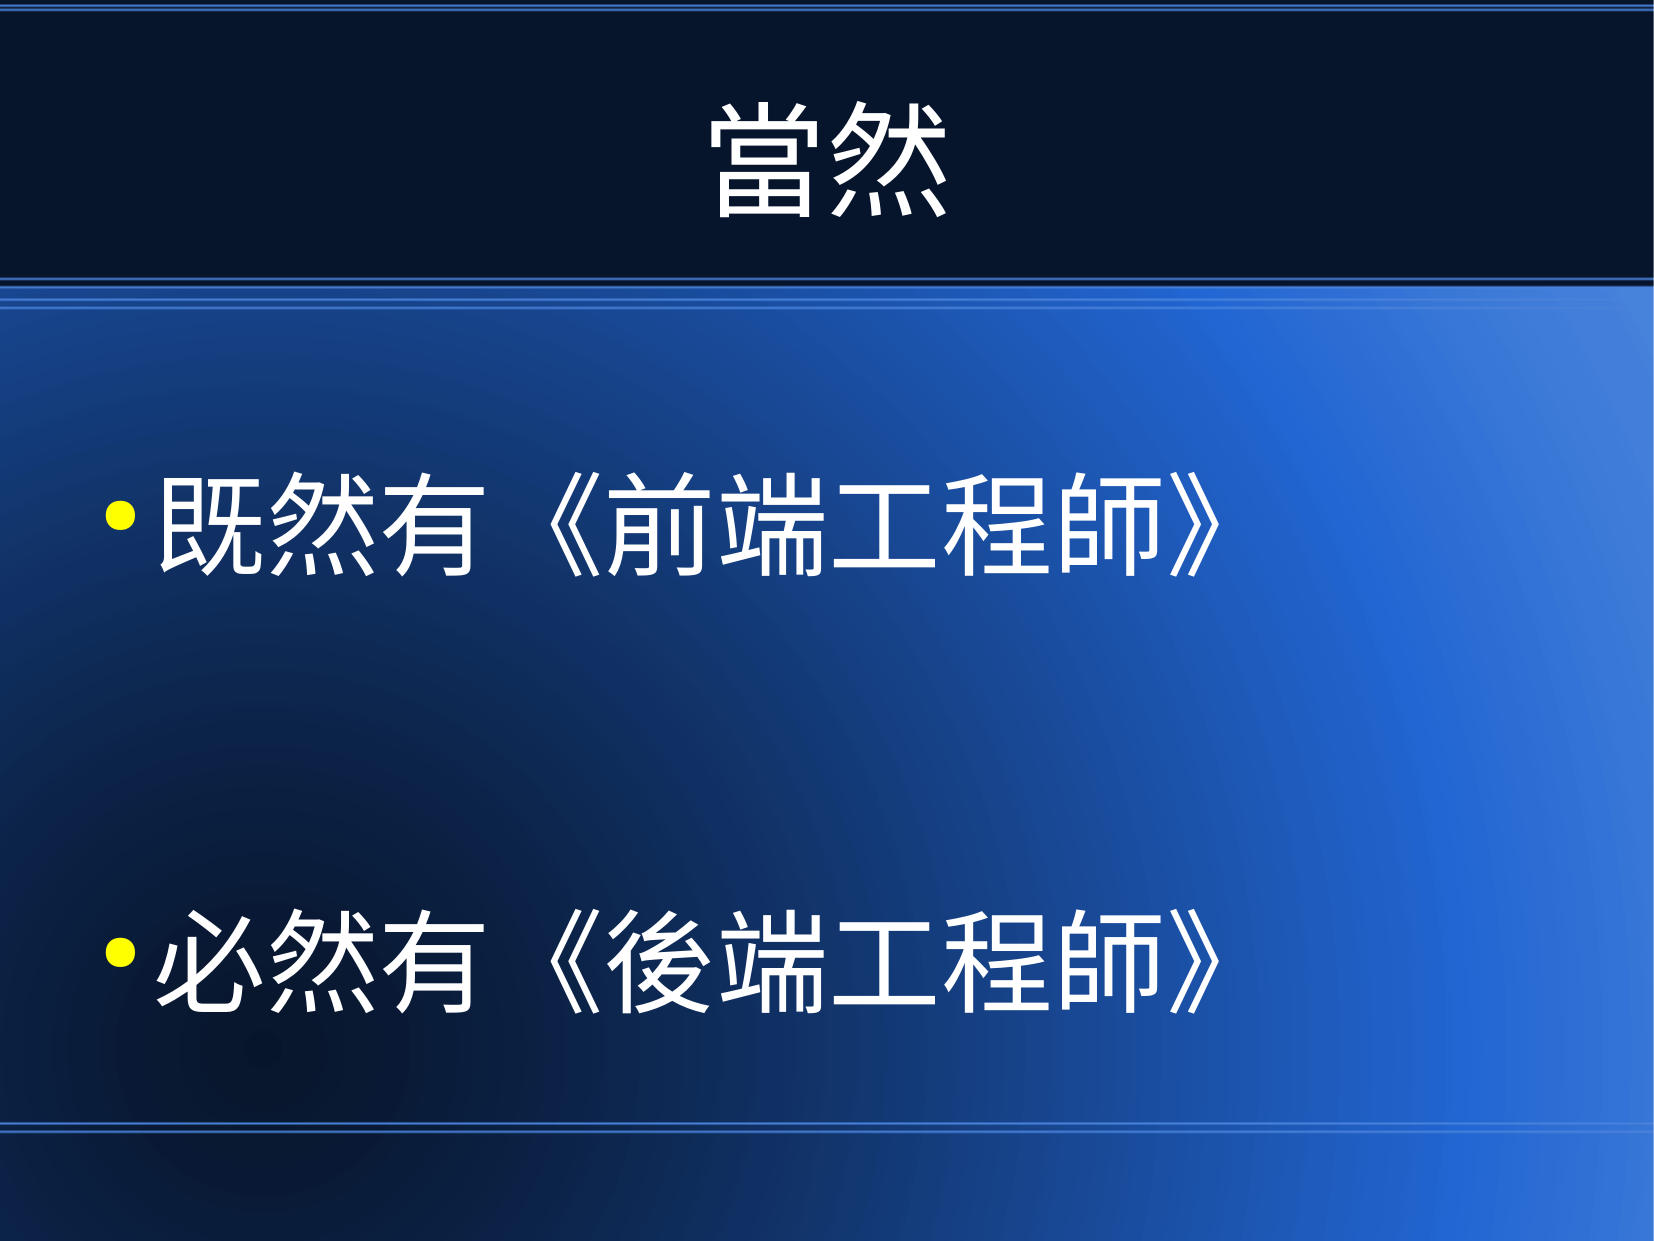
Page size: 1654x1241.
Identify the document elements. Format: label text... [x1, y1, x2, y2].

title 當然 [82, 49, 1571, 257]
list 既然有《前端工程師》 必然有《後端工程師》 [82, 355, 1571, 1241]
picture [0, 0, 1654, 1241]
